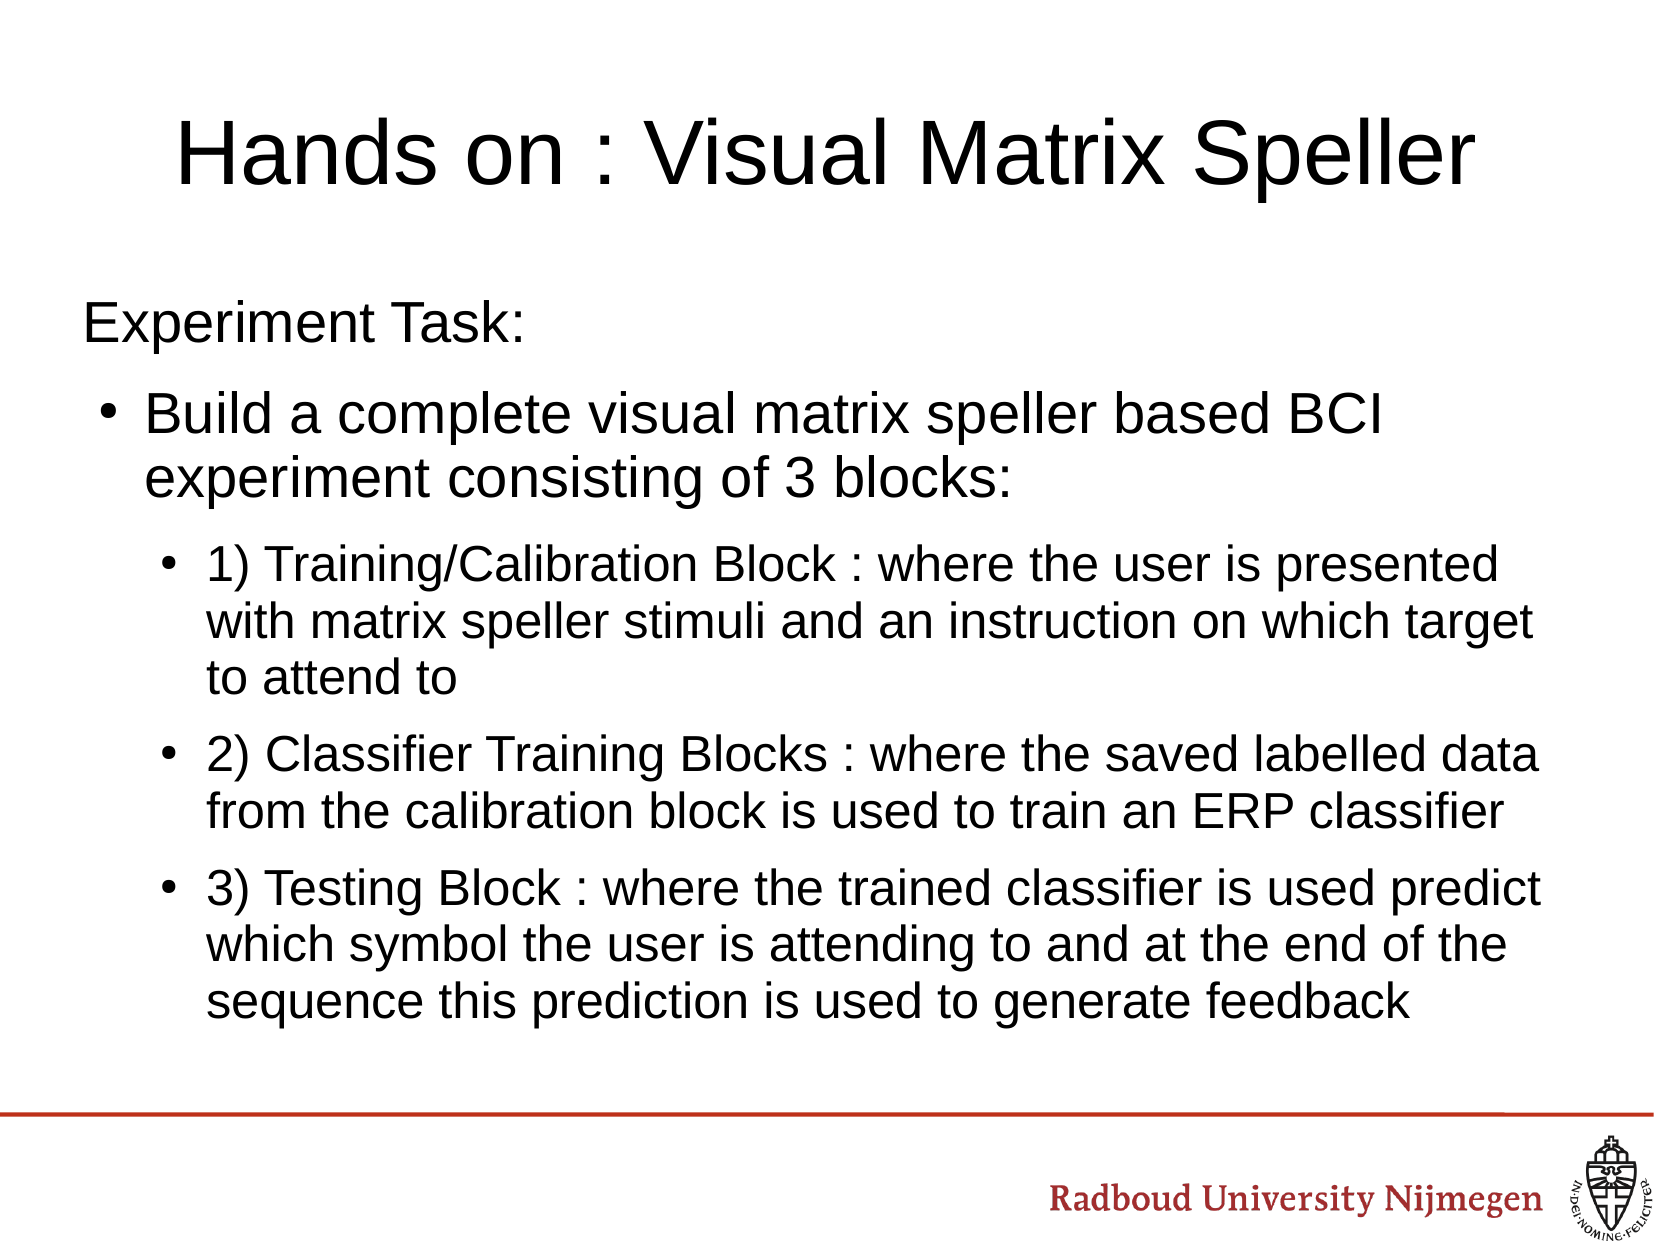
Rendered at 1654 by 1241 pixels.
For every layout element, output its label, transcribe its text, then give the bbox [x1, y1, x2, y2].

picture [1050, 1134, 1654, 1241]
list Experiment Task: Build a complete visual matrix speller based BCI experiment consisting of 3 blocks: 1) Training/Calibration Block : where the user is presented with matrix speller stimuli and an instruction on which target to attend to 2) Classifier Training Blocks : where the saved labelled data from the calibration block is used to train an ERP classifier 3) Testing Block : where the trained classifier is used predict which symbol the user is attending to and at the end of the sequence this prediction is used to generate feedback [82, 290, 1571, 1109]
title Hands on : Visual Matrix Speller [82, 49, 1571, 257]
